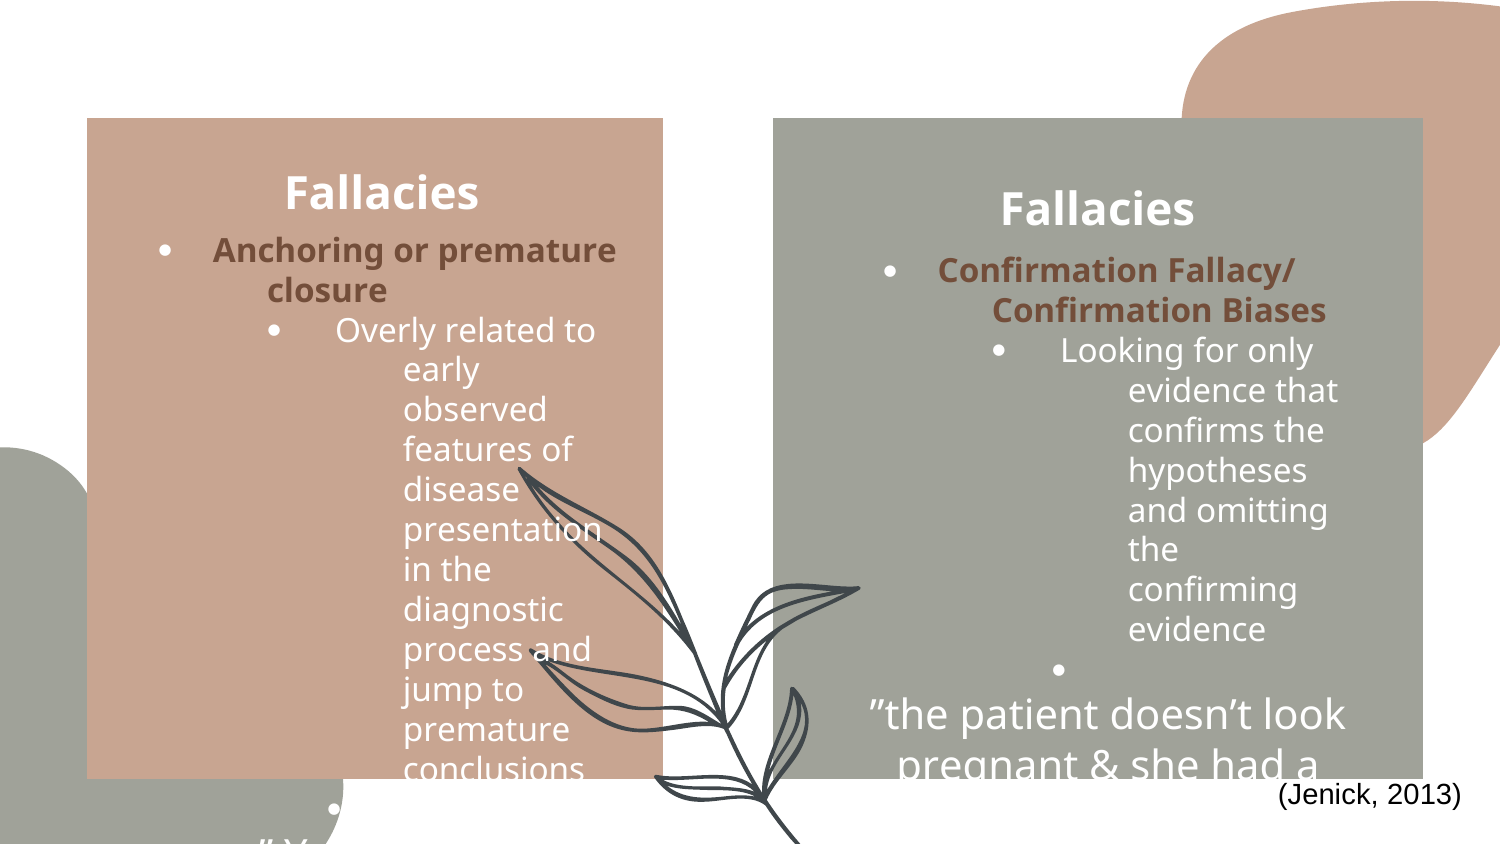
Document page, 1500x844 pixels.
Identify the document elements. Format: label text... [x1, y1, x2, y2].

text_box [945, 760, 957, 767]
text_box [1265, 760, 1277, 767]
text_box [995, 760, 1007, 779]
text_box [444, 765, 453, 779]
text_box Confirmation Fallacy/ Confirmation Biases Looking for only evidence that confirms the hypotheses and omitting the confirming evidence ”the patient doesn’t look pregnant & she had a negative pregnancy test, she's obviously anorexic! ” [826, 234, 1369, 704]
text_box [1044, 760, 1056, 779]
text_box [554, 765, 563, 779]
text_box [1020, 769, 1030, 777]
text_box [1157, 760, 1169, 779]
text_box [423, 765, 433, 779]
text_box [1182, 760, 1194, 767]
text_box Fallacies [116, 148, 660, 235]
text_box [1098, 753, 1105, 762]
text_box [903, 760, 916, 777]
text_box [1217, 760, 1229, 767]
text_box Anchoring or premature closure Overly related to early observed features of disease presentation in the diagnostic process and jump to premature conclusions ” Your BMI is underweight this explains the amenorrhea ” [101, 213, 644, 684]
text_box [0, 0, 1500, 844]
text_box [968, 760, 980, 777]
text_box [1095, 766, 1108, 777]
text_box [533, 765, 543, 779]
text_box Fallacies [831, 164, 1375, 250]
text_box (Jenick, 2013) [1192, 767, 1478, 819]
text_box [1182, 770, 1192, 777]
